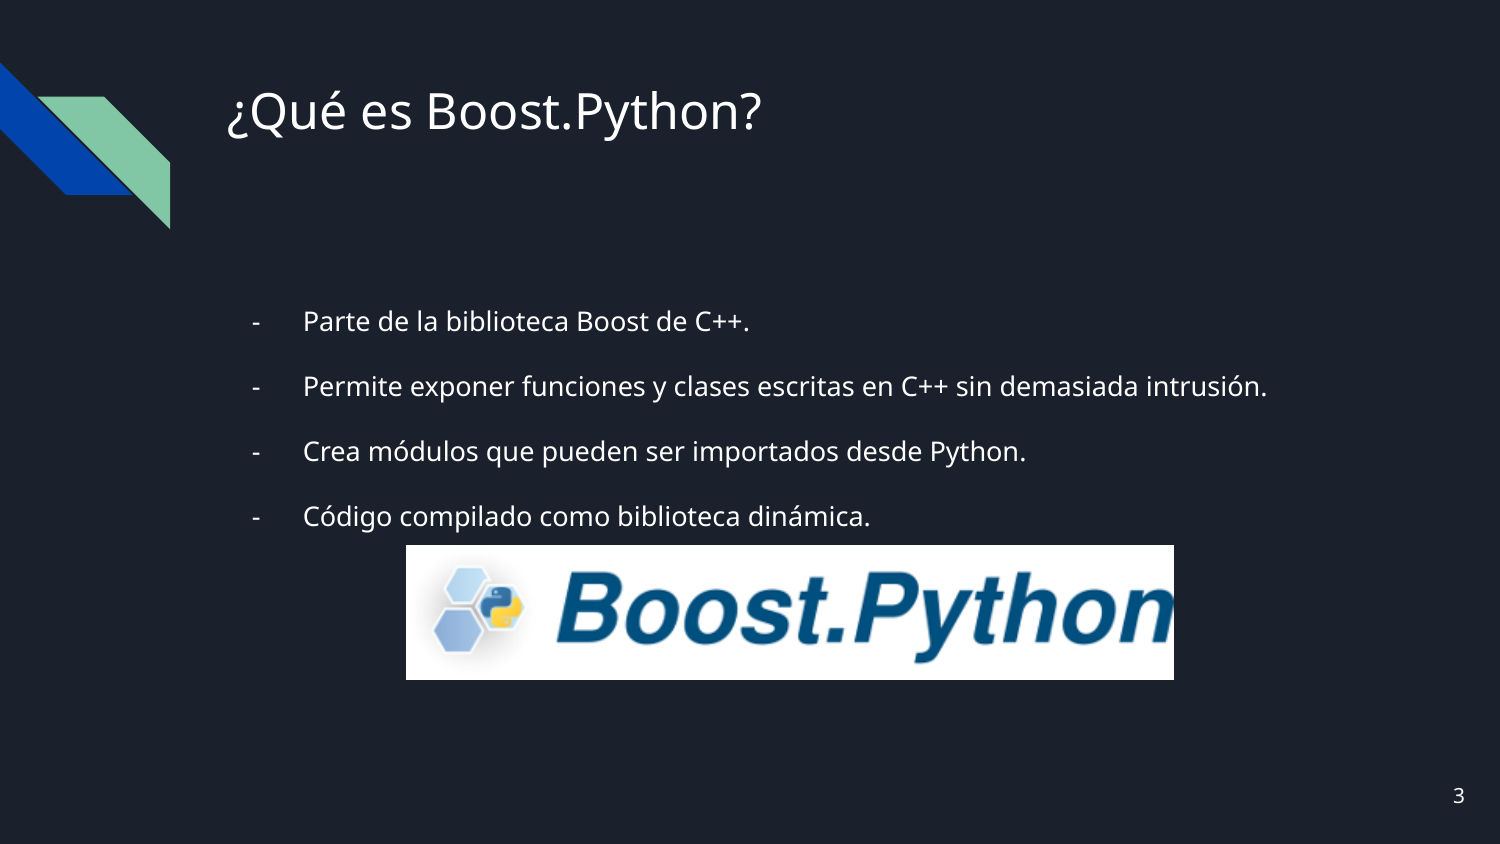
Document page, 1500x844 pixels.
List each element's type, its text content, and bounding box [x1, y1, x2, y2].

slide_number <number> [1389, 764, 1480, 830]
list Parte de la biblioteca Boost de C++. Permite exponer funciones y clases escritas en C++ sin demasiada intrusión. Crea módulos que pueden ser importados desde Python. Código compilado como biblioteca dinámica. [212, 257, 1368, 735]
title ¿Qué es Boost.Python? [212, 64, 1368, 215]
picture [406, 545, 1174, 680]
